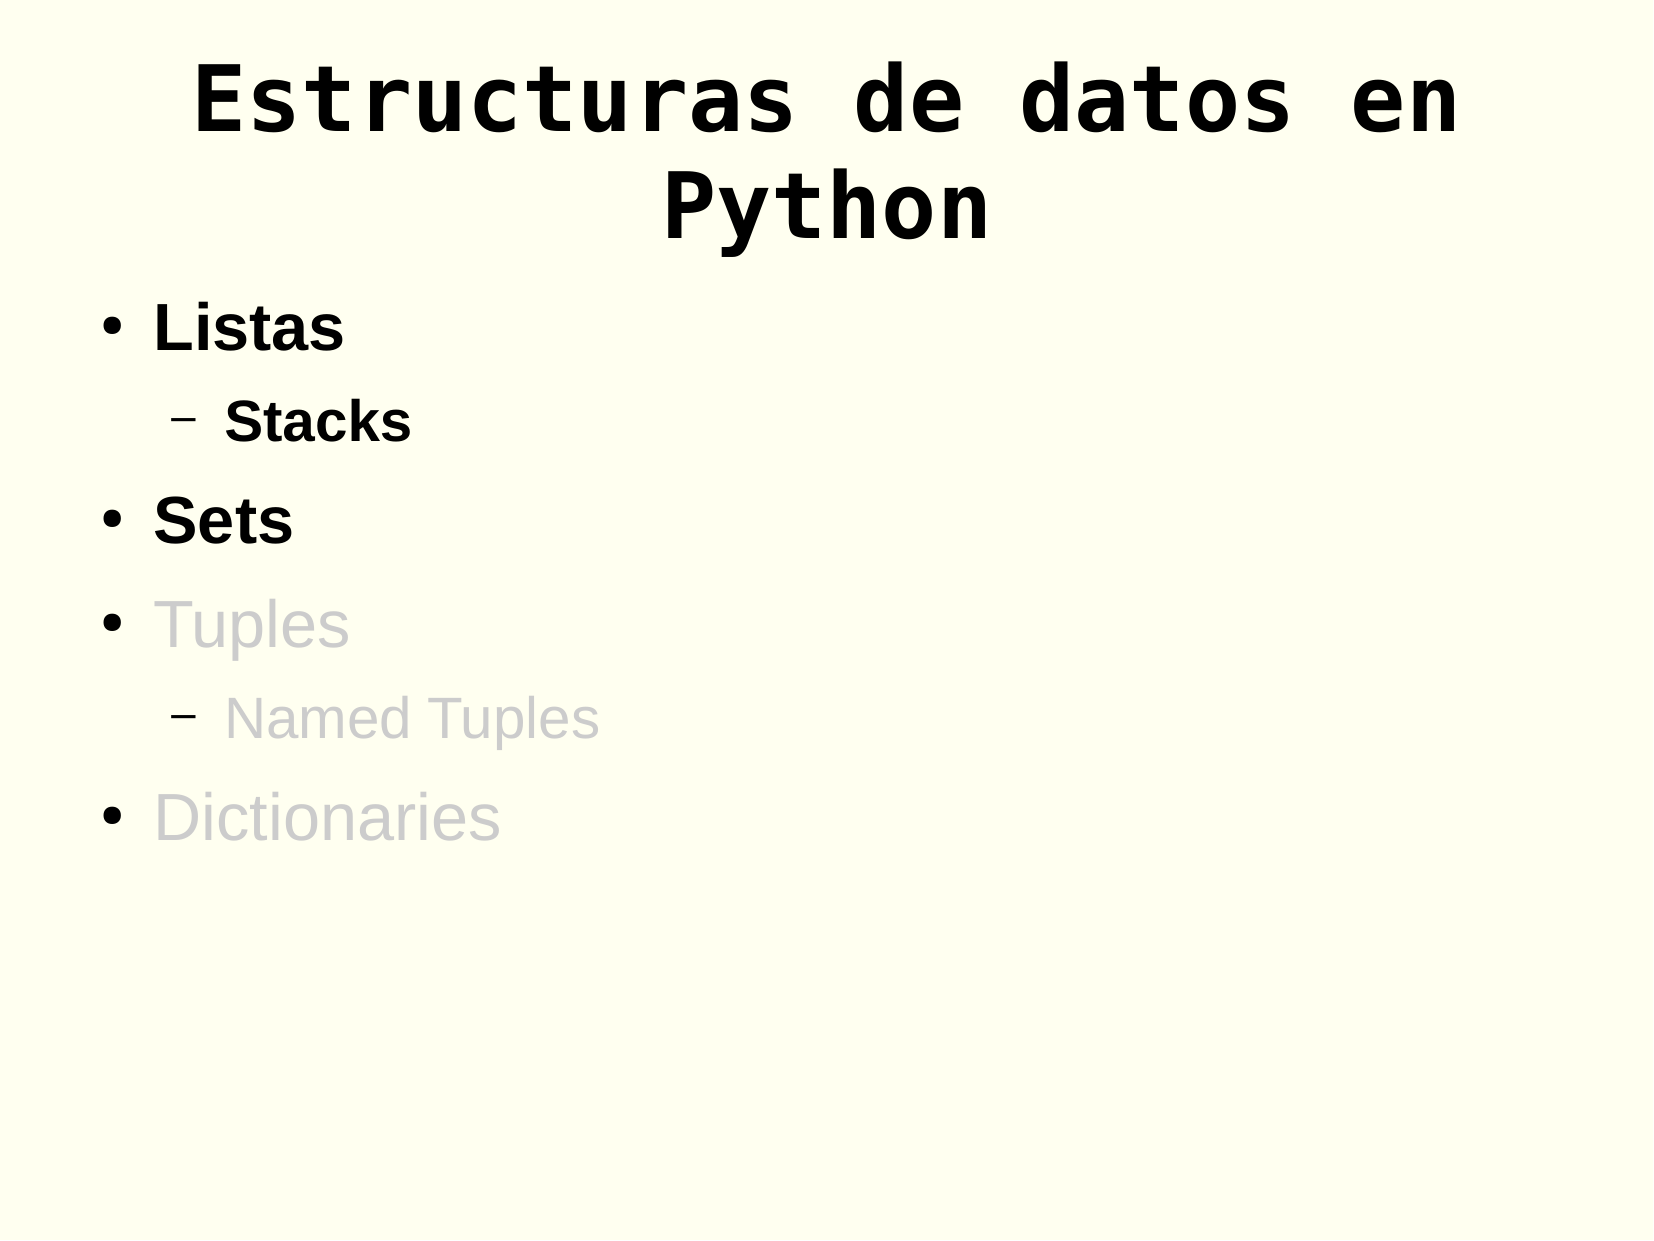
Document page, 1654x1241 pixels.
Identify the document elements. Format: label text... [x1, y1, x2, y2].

title Estructuras de datos en Python [82, 49, 1571, 257]
list Listas Stacks Sets Tuples Named Tuples Dictionaries [82, 290, 1571, 1010]
